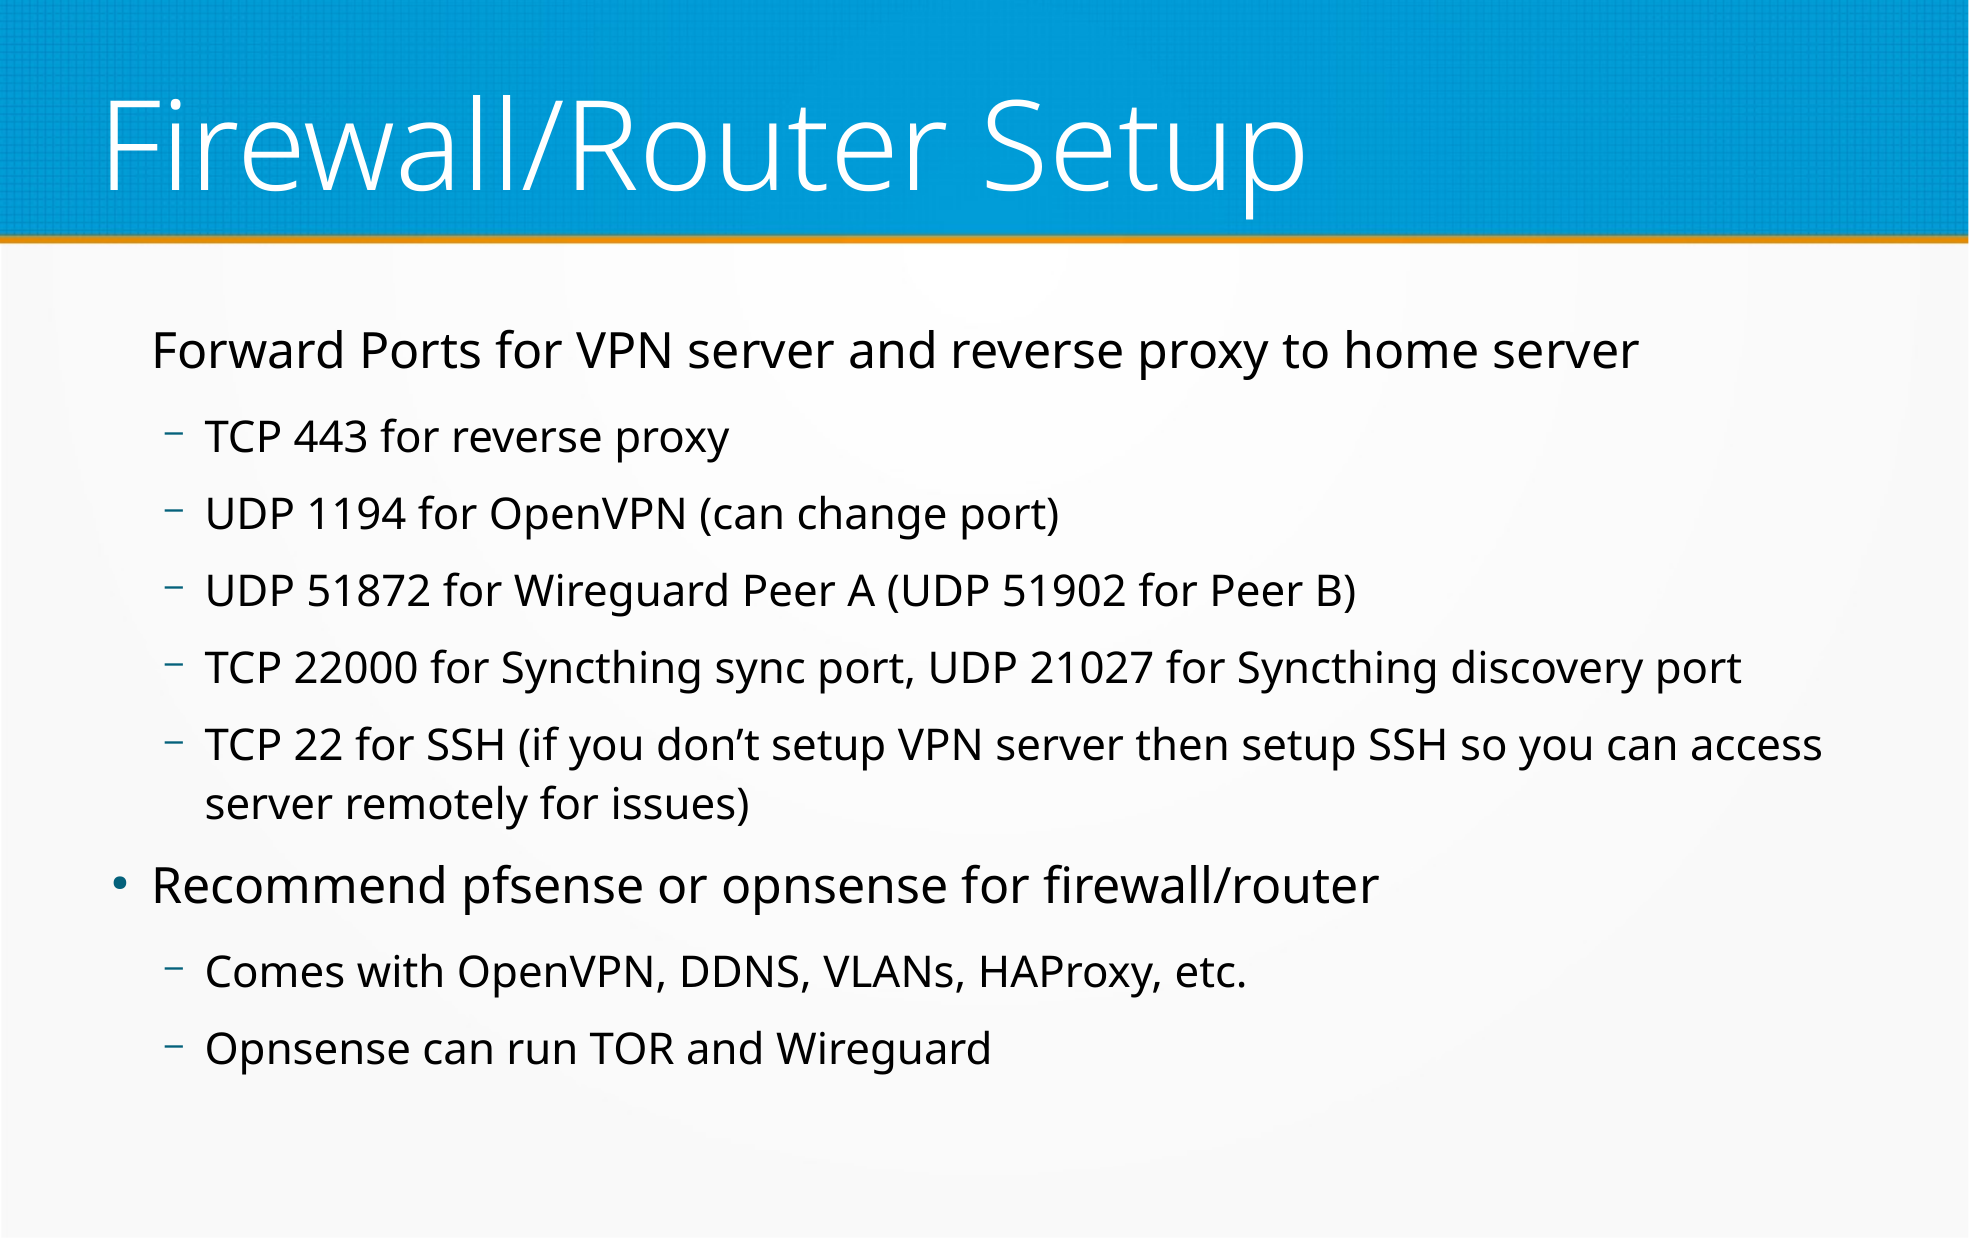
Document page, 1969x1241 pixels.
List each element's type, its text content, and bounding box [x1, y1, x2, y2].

title Firewall/Router Setup [98, 19, 1870, 227]
list Forward Ports for VPN server and reverse proxy to home server TCP 443 for reverse proxy UDP 1194 for OpenVPN (can change port) UDP 51872 for Wireguard Peer A (UDP 51902 for Peer B) TCP 22000 for Syncthing sync port, UDP 21027 for Syncthing discovery port TCP 22 for SSH (if you don’t setup VPN server then setup SSH so you can access server remotely for issues) Recommend pfsense or opnsense for firewall/router Comes with OpenVPN, DDNS, VLANs, HAProxy, etc. Opnsense can run TOR and Wireguard [98, 315, 1861, 1081]
picture [0, 233, 1969, 1241]
